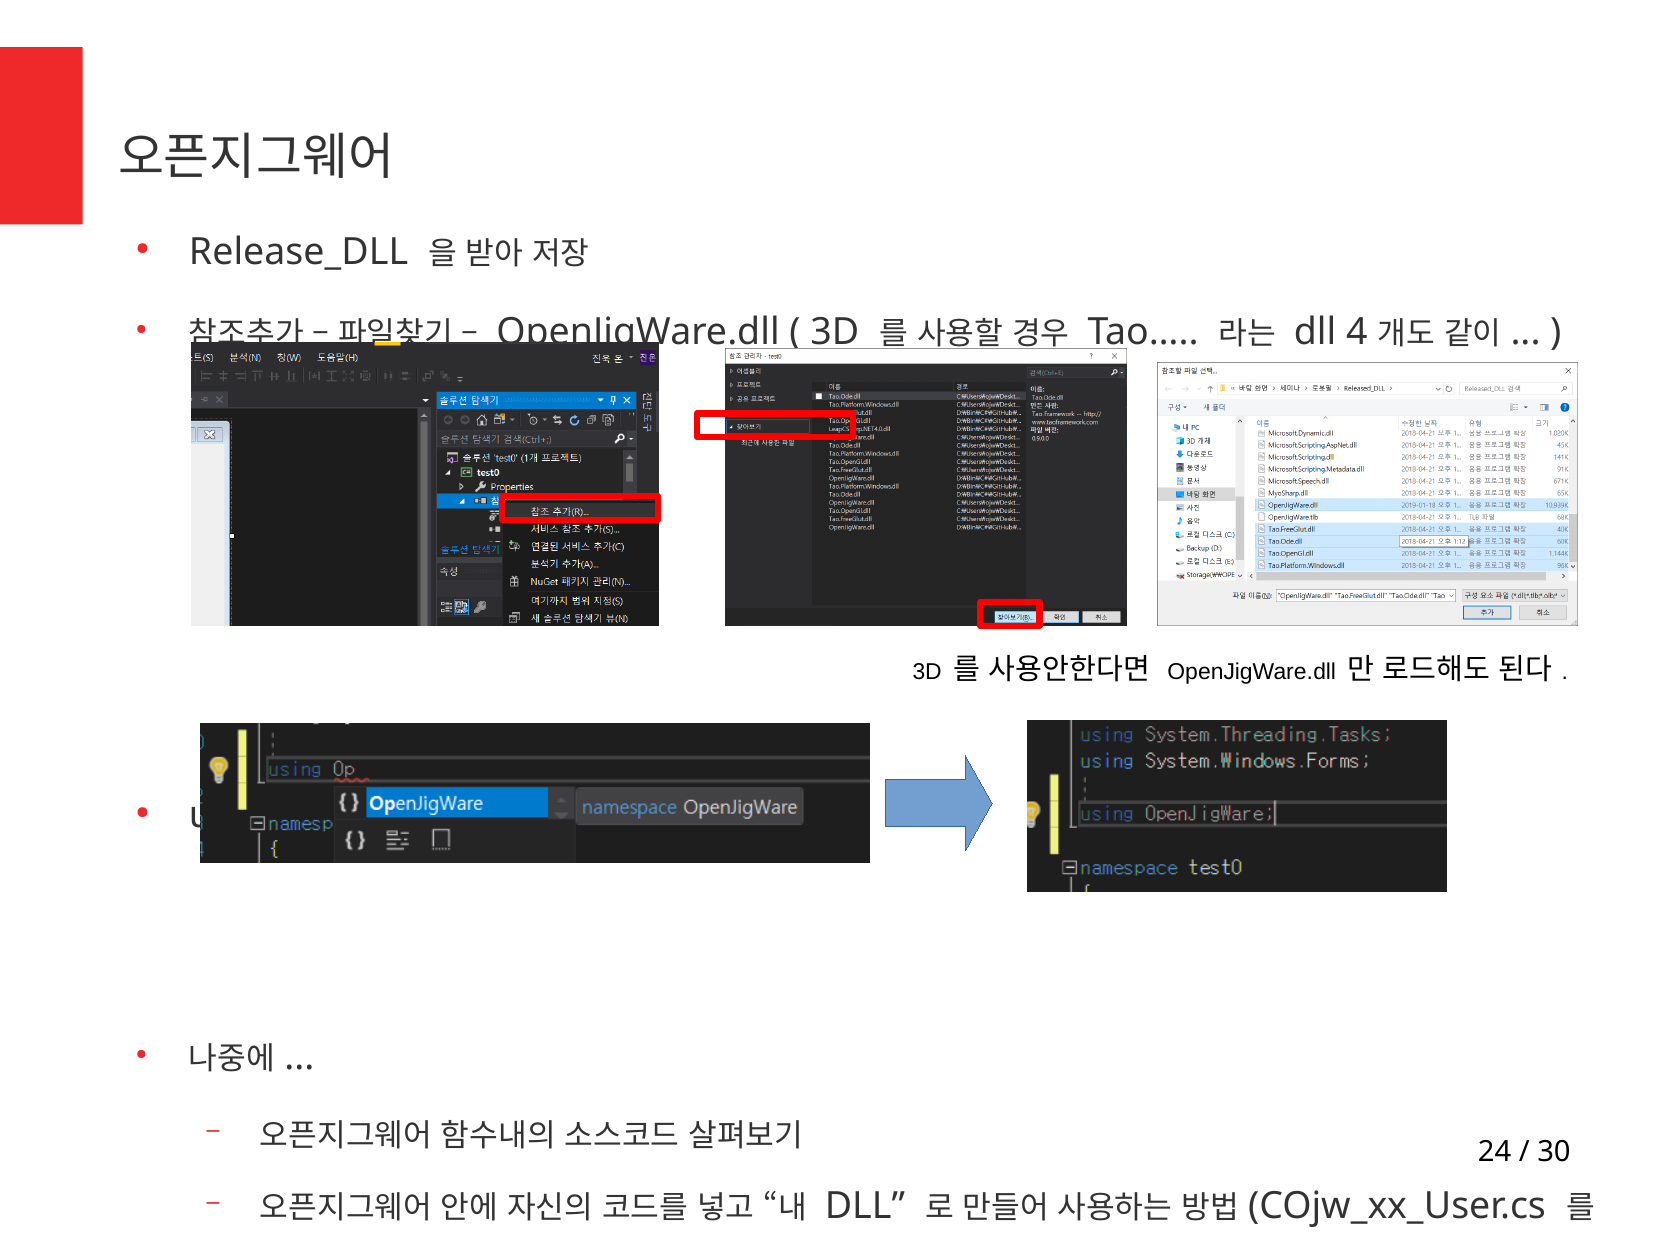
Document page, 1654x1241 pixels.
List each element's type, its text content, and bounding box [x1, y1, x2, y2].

picture [725, 417, 850, 434]
picture [505, 499, 655, 517]
picture [725, 348, 1127, 626]
picture [1157, 362, 1578, 626]
text_box [885, 755, 993, 851]
text_box 3D 를 사용안한다면 OpenJigWare.dll 만 로드해도 된다. [897, 637, 1619, 683]
picture [1027, 720, 1447, 892]
title 오픈지그웨어 [118, 49, 1571, 224]
picture [191, 342, 659, 626]
list Release_DLL 을 받아 저장 참조추가 – 파일찾기 – OpenJigWare.dll ( 3D 를 사용할 경우 Tao….. 라는 dll 4개도 같이... ) using OpenJigWare; 나중에... 오픈지그웨어 함수내의 소스코드 살펴보기 오픈지그웨어 안에 자신의 코드를 넣고 “내 DLL” 로 만들어 사용하는 방법(COjw_xx_User.cs 를 활용) [118, 224, 1630, 944]
picture [983, 605, 1036, 623]
picture [200, 723, 870, 863]
